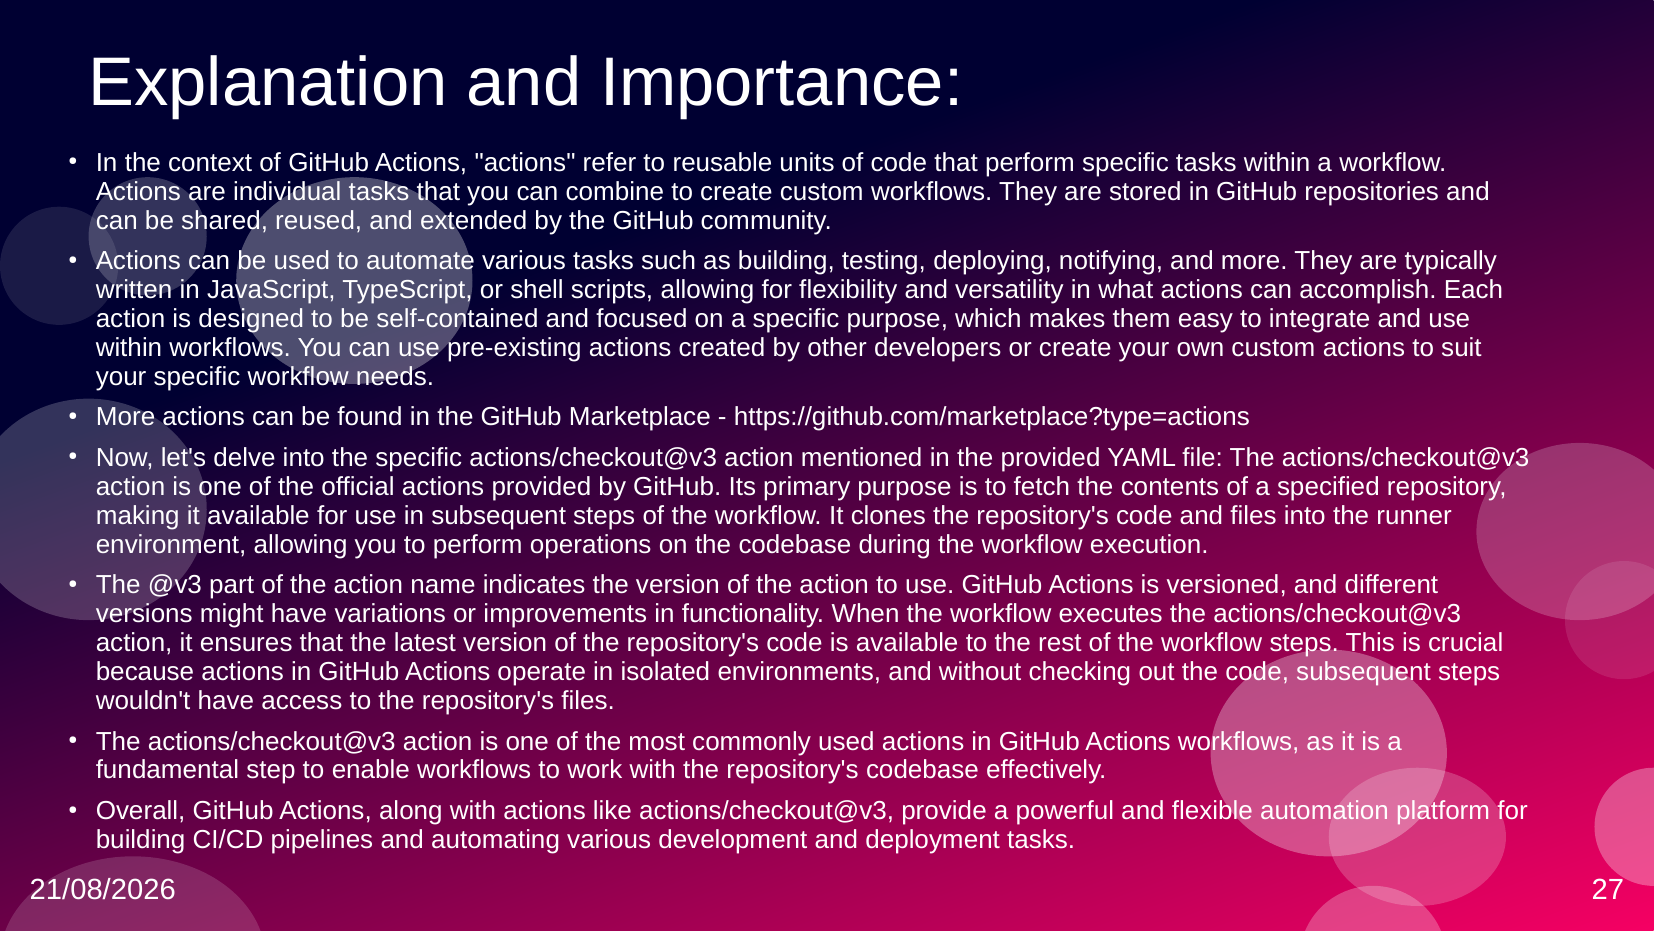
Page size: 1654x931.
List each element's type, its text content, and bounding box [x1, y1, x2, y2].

list In the context of GitHub Actions, "actions" refer to reusable units of code that perform specific tasks within a workflow. Actions are individual tasks that you can combine to create custom workflows. They are stored in GitHub repositories and can be shared, reused, and extended by the GitHub community. Actions can be used to automate various tasks such as building, testing, deploying, notifying, and more. They are typically written in JavaScript, TypeScript, or shell scripts, allowing for flexibility and versatility in what actions can accomplish. Each action is designed to be self-contained and focused on a specific purpose, which makes them easy to integrate and use within workflows. You can use pre-existing actions created by other developers or create your own custom actions to suit your specific workflow needs. More actions can be found in the GitHub Marketplace - https://github.com/marketplace?type=actions Now, let's delve into the specific actions/checkout@v3 action mentioned in the provided YAML file: The actions/checkout@v3 action is one of the official actions provided by GitHub. Its primary purpose is to fetch the contents of a specified repository, making it available for use in subsequent steps of the workflow. It clones the repository's code and files into the runner environment, allowing you to perform operations on the codebase during the workflow execution. The @v3 part of the action name indicates the version of the action to use. GitHub Actions is versioned, and different versions might have variations or improvements in functionality. When the workflow executes the actions/checkout@v3 action, it ensures that the latest version of the repository's code is available to the rest of the workflow steps. This is crucial because actions in GitHub Actions operate in isolated environments, and without checking out the code, subsequent steps wouldn't have access to the repository's files. The actions/checkout@v3 action is one of the most commonly used actions in GitHub Actions workflows, as it is a fundamental step to enable workflows to work with the repository's codebase effectively. Overall, GitHub Actions, along with actions like actions/checkout@v3, provide a powerful and flexible automation platform for building CI/CD pipelines and automating various development and deployment tasks. [59, 147, 1536, 857]
title Explanation and Importance: [88, 0, 1565, 163]
